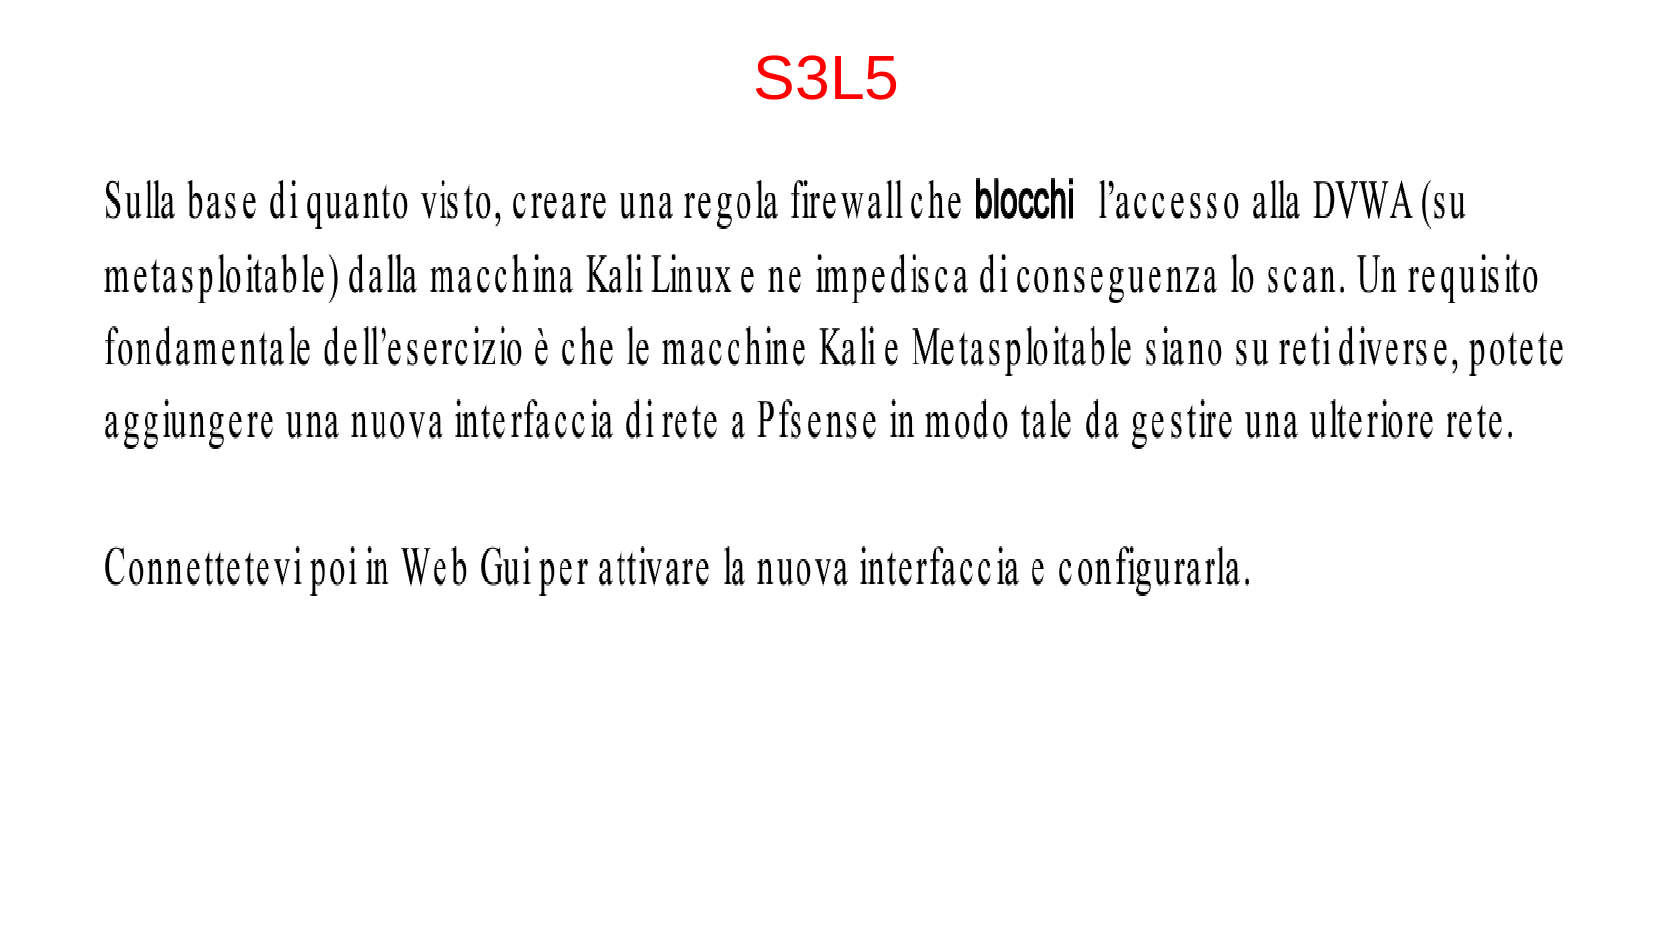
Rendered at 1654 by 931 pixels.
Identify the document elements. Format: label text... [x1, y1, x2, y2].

title S3L5 [82, 37, 1571, 119]
picture [29, 147, 1625, 611]
